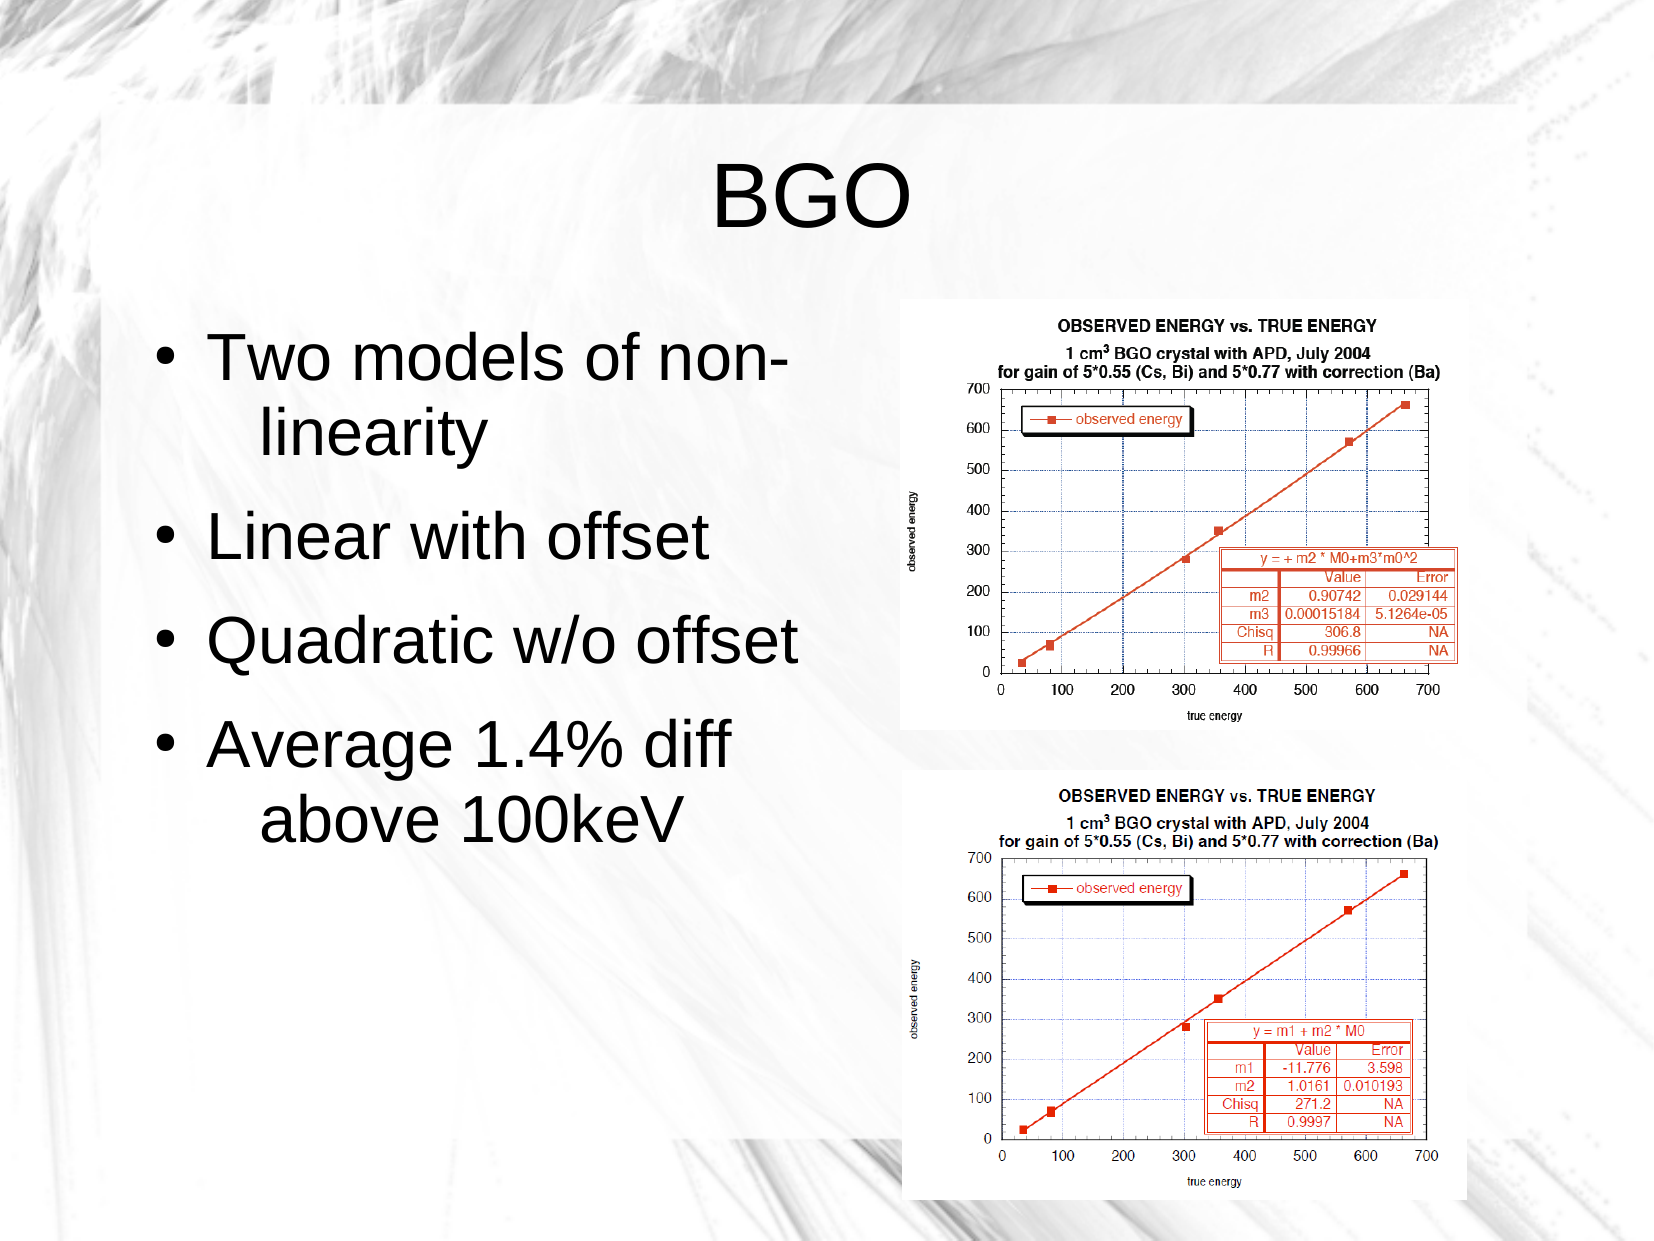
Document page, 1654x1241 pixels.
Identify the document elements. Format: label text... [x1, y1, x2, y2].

picture [0, 0, 1654, 1241]
list Two models of non-linearity Linear with offset Quadratic w/o offset Average 1.4% diff above 100keV [118, 319, 827, 945]
title BGO [118, 112, 1506, 281]
